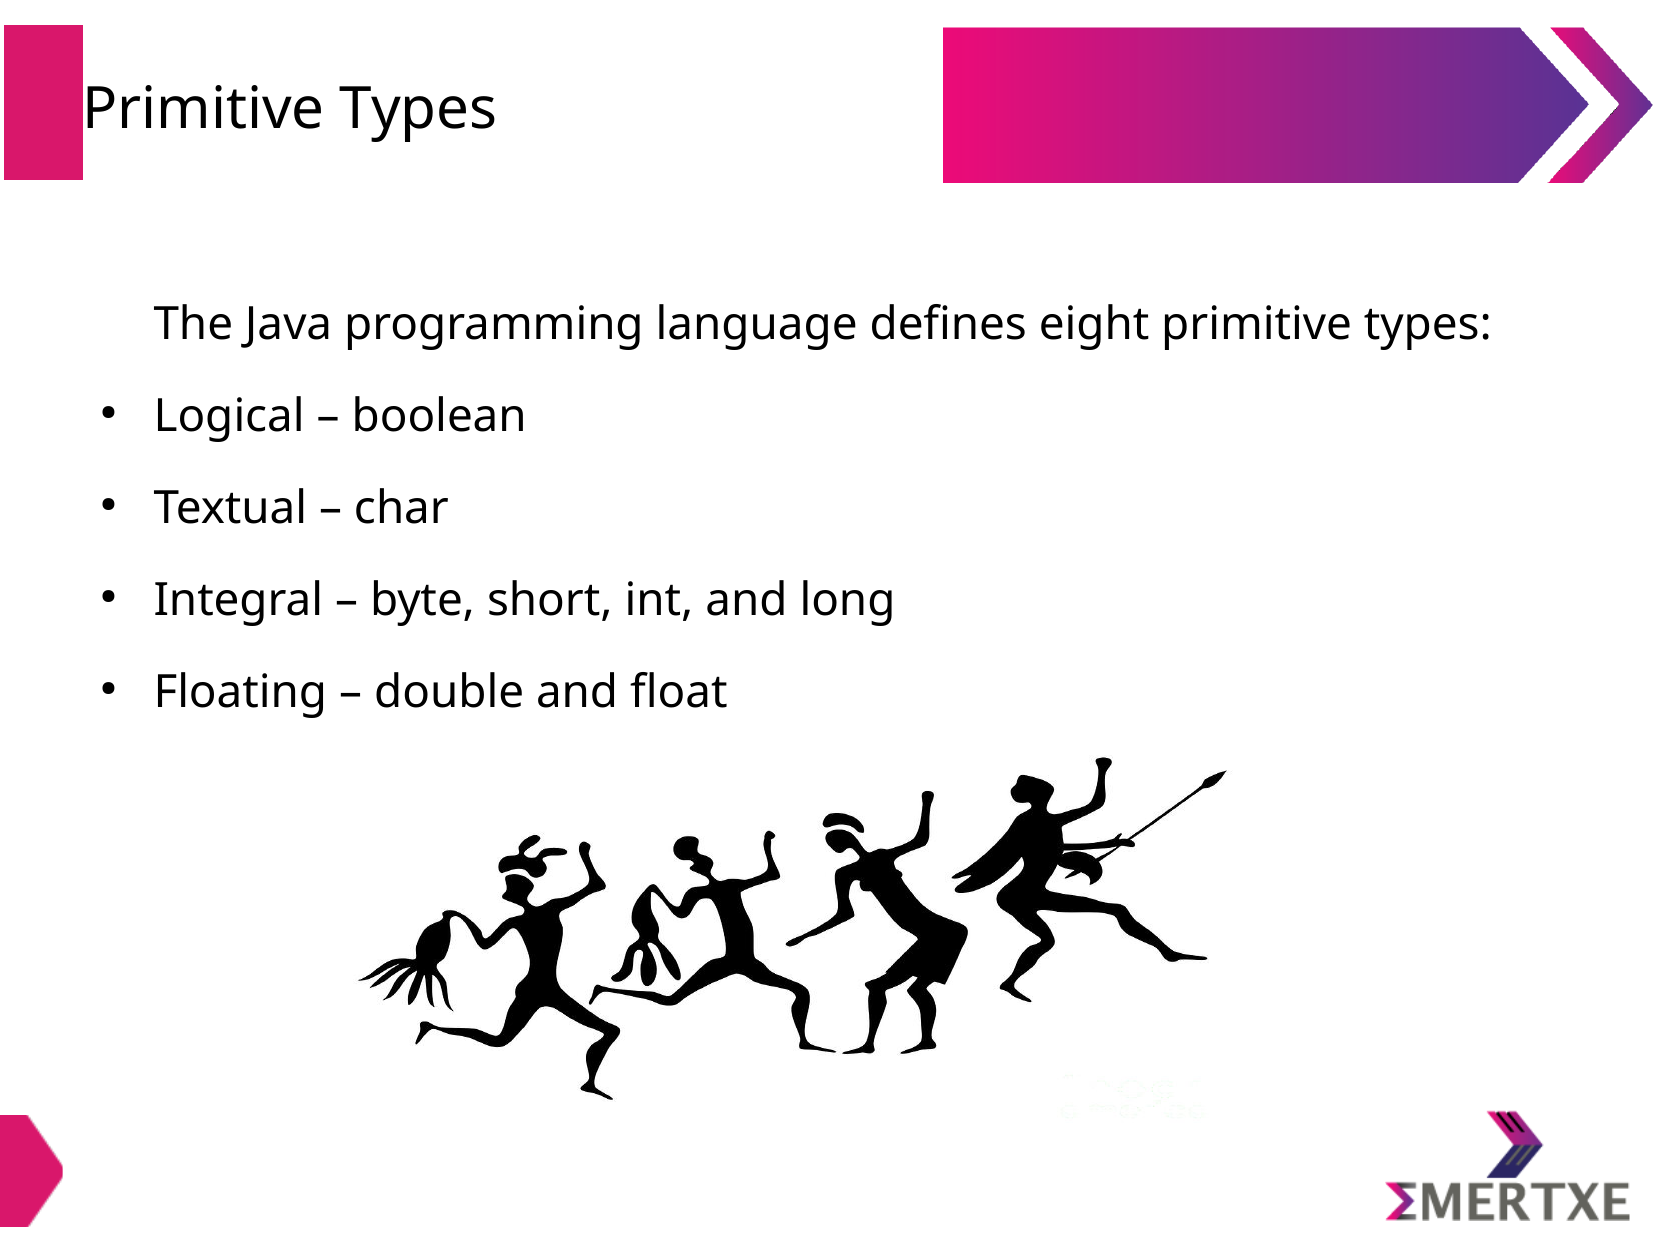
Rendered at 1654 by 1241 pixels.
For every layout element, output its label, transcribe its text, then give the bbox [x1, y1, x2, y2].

list The Java programming language defines eight primitive types: Logical – boolean Textual – char Integral – byte, short, int, and long Floating – double and float [82, 290, 1571, 1010]
picture [345, 734, 1246, 1141]
title Primitive Types [82, 2, 1571, 210]
picture [1385, 1107, 1631, 1221]
picture [1571, 27, 1653, 183]
